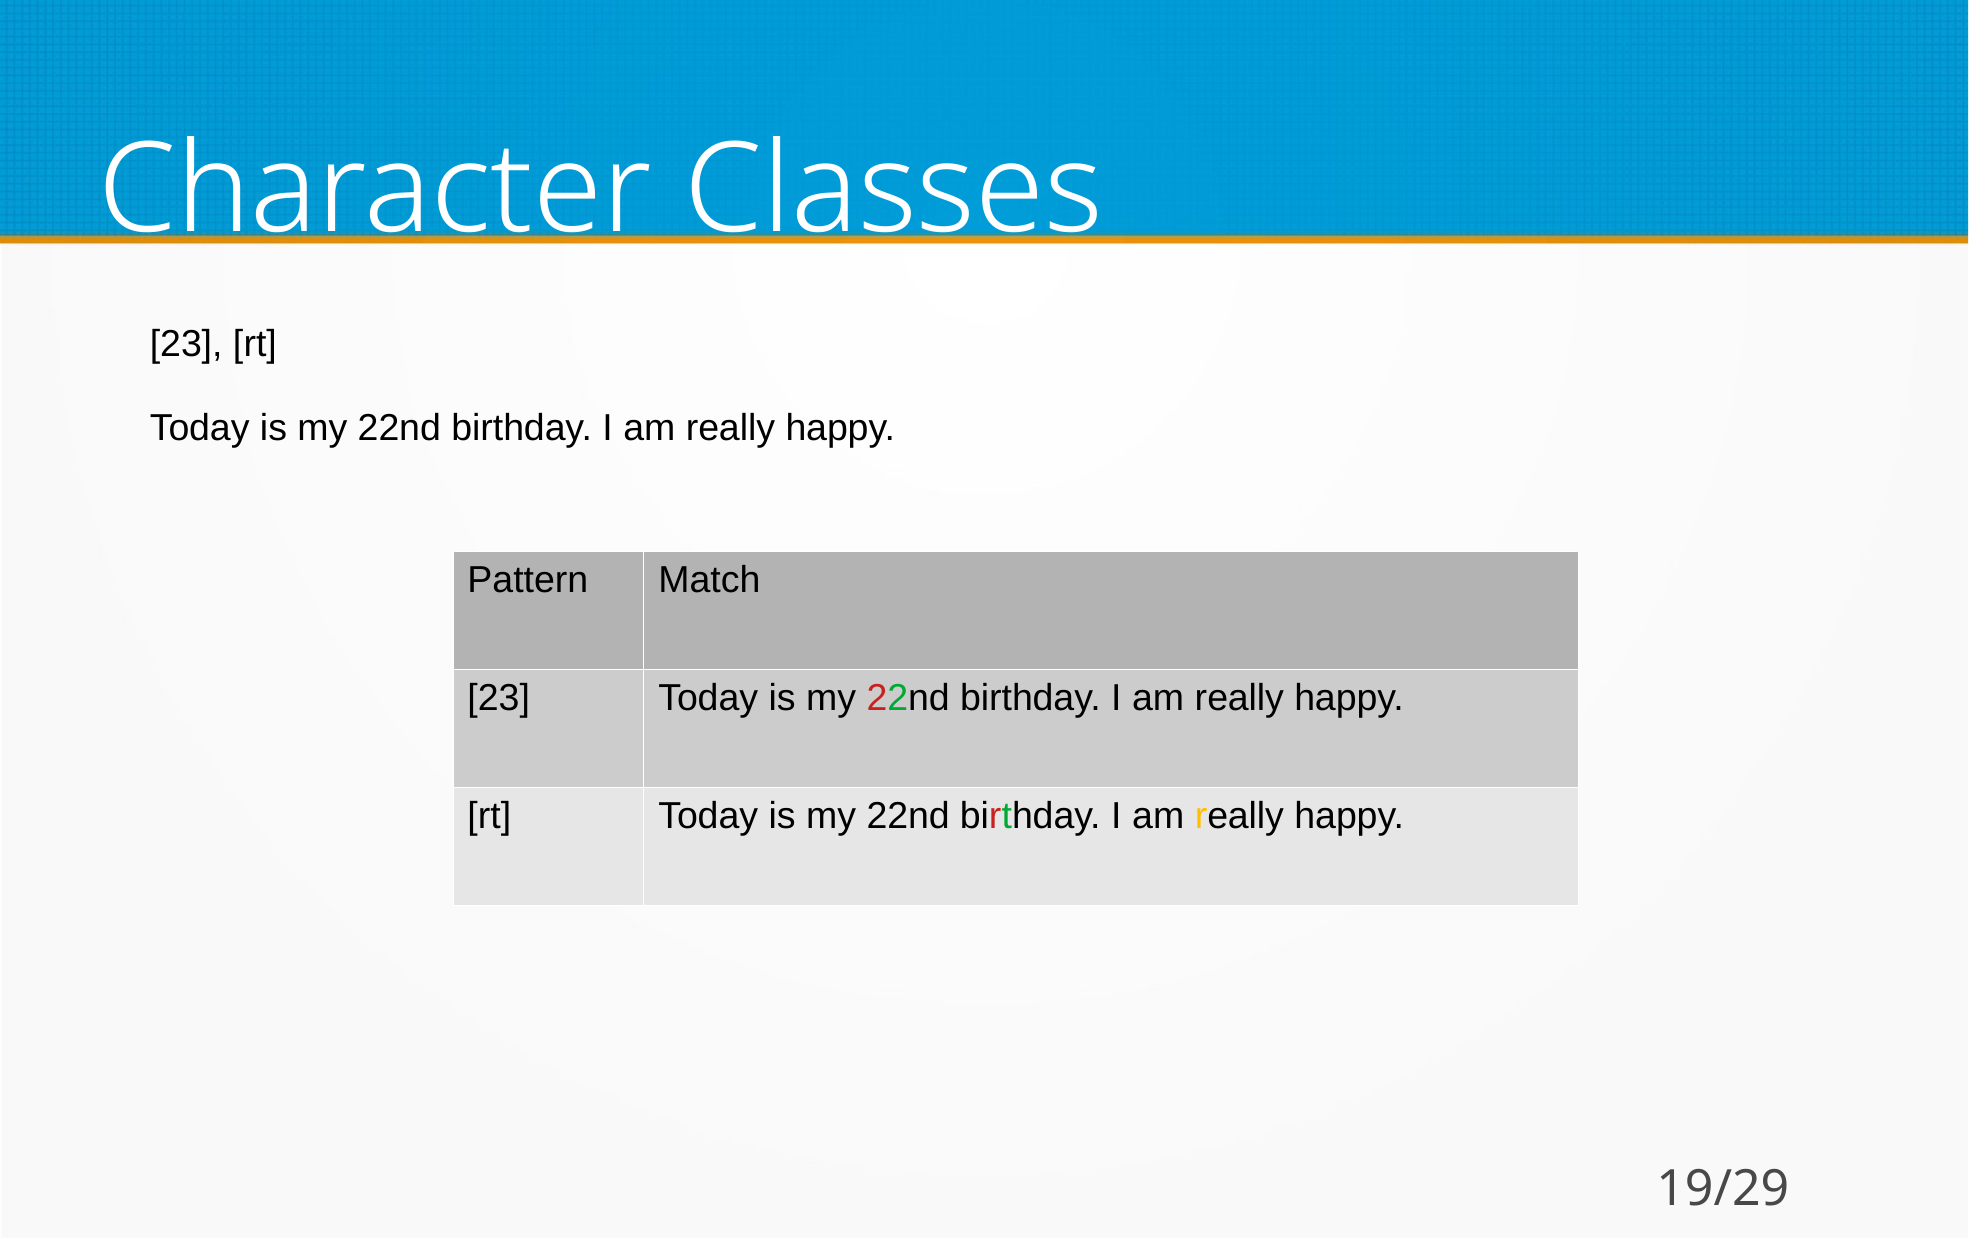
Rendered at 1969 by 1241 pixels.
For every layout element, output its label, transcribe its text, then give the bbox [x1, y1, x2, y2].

table_header Pattern [454, 552, 643, 669]
table_header Match [644, 552, 1578, 669]
text_box [23], [rt] Today is my 22nd birthday. I am really happy. [135, 315, 961, 498]
table_cell Today is my 22nd birthday. I am really happy. [644, 788, 1578, 905]
table_cell [rt] [454, 788, 643, 905]
table_cell Today is my 22nd birthday. I am really happy. [644, 670, 1578, 787]
table_cell [23] [454, 670, 643, 787]
picture [0, 233, 1969, 1241]
title Character Classes [98, 49, 1870, 257]
